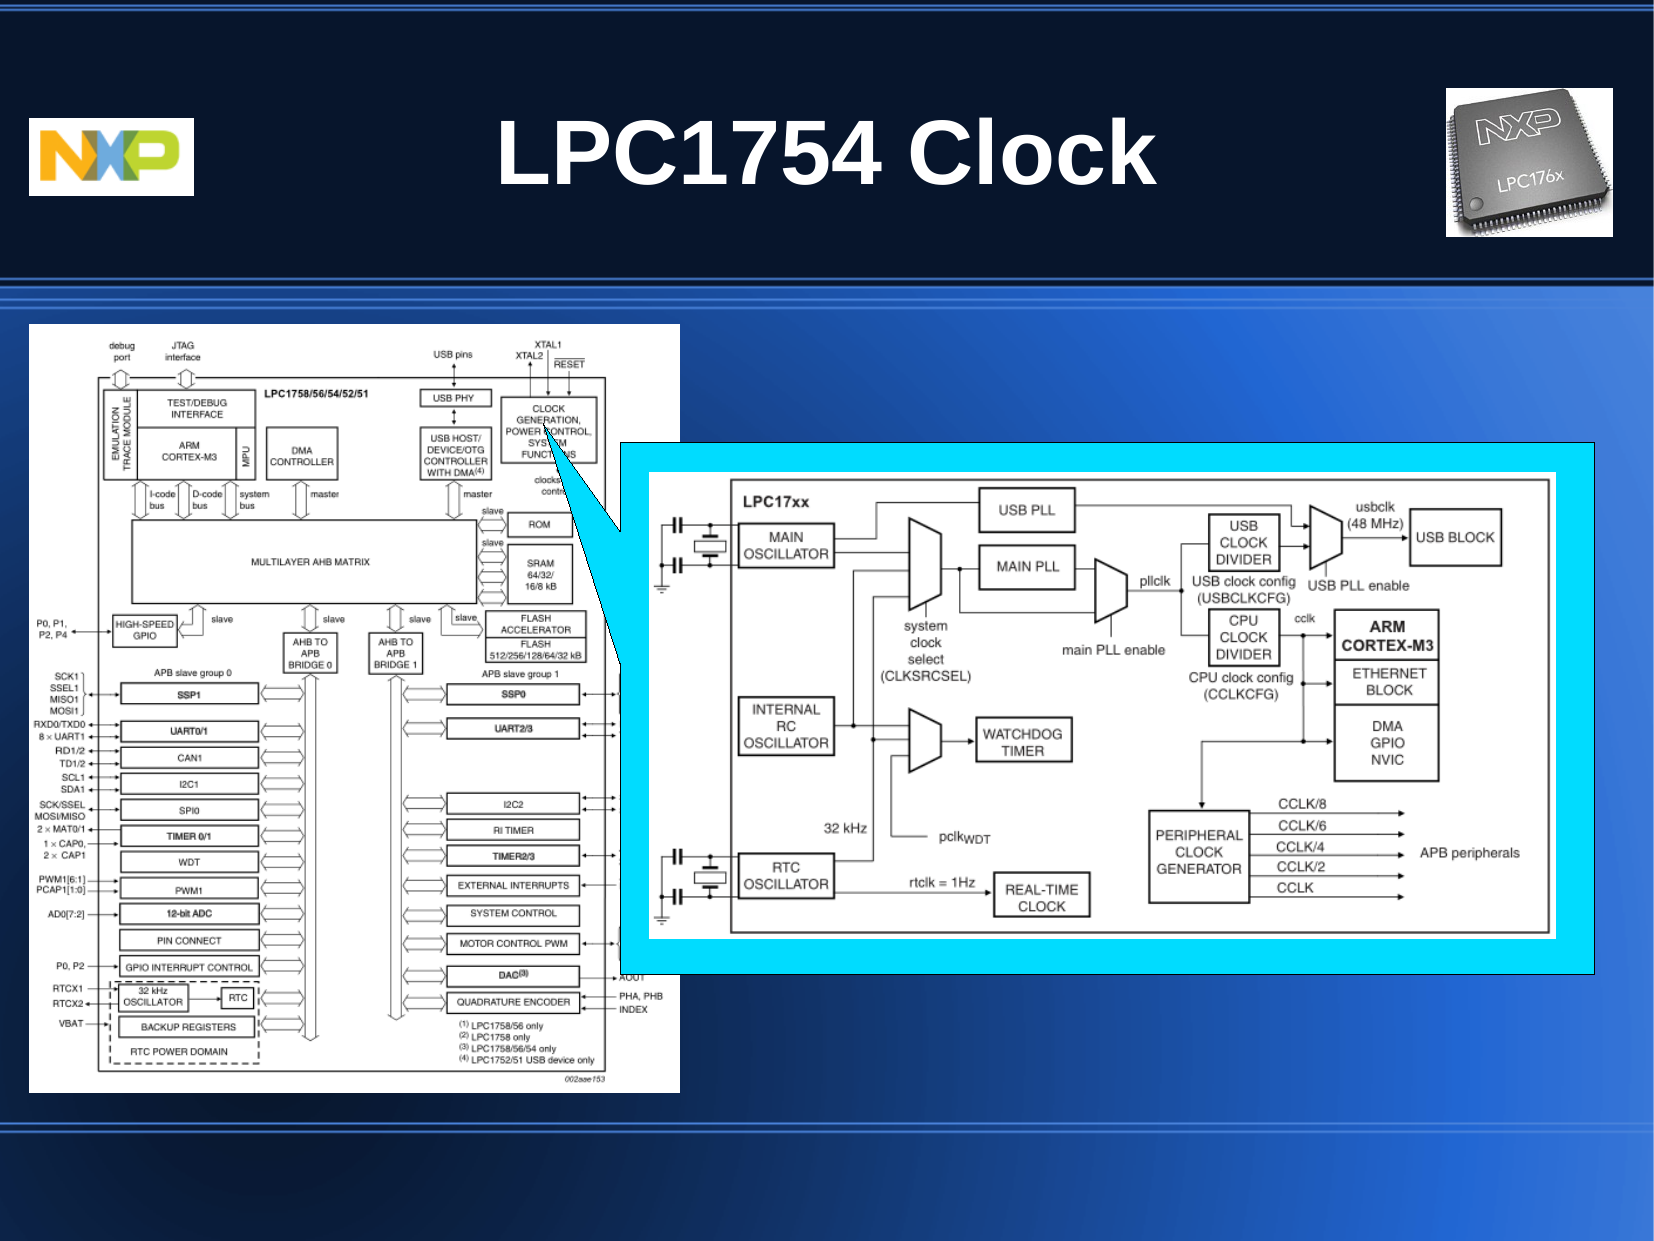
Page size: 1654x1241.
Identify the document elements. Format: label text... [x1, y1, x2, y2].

text_box [543, 423, 1595, 975]
picture [0, 0, 1654, 1241]
title LPC1754 Clock [82, 49, 1571, 257]
